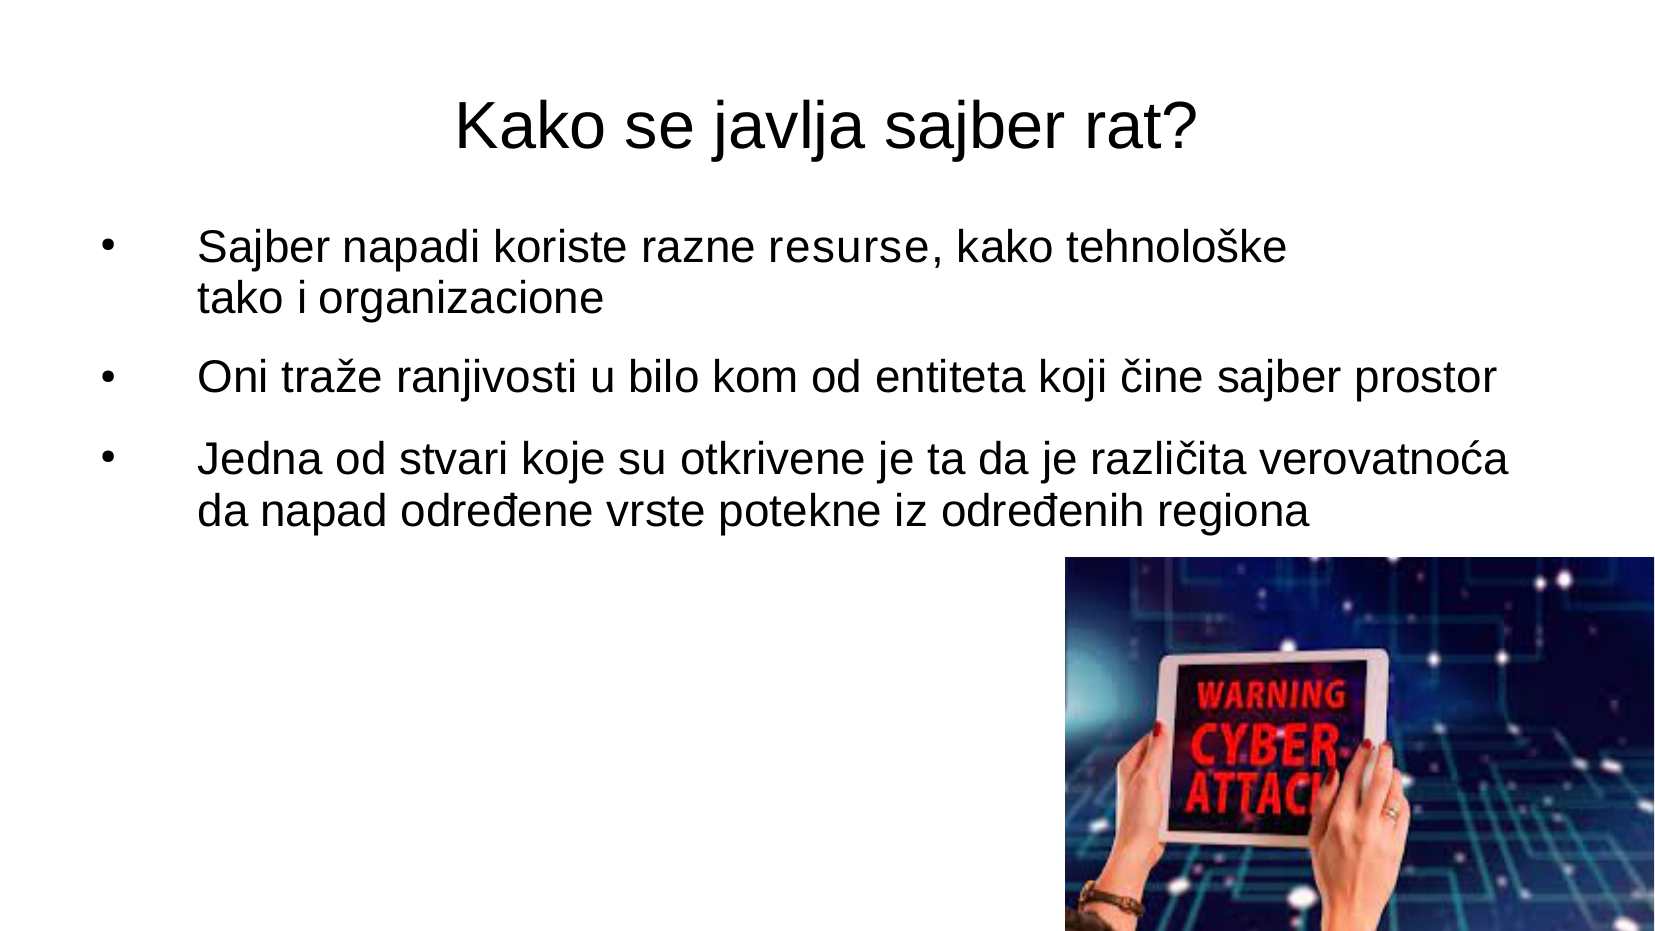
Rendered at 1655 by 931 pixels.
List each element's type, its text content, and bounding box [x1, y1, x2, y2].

title Kako se javlja sajber rat? [430, 81, 1224, 162]
text_box ● [98, 362, 119, 388]
text_box ● [98, 443, 119, 468]
list Sajber napadi koriste razne resurse, kako tehnološke tako i organizacione Oni traže ranjivosti u bilo kom od entiteta koji čine sajber prostor Jedna od stvari koje su otkrivene je ta da je različita verovatnoća da napad određene vrste potekne iz određenih regiona [109, 219, 1545, 696]
picture [1065, 557, 1655, 931]
text_box ● [98, 230, 109, 256]
